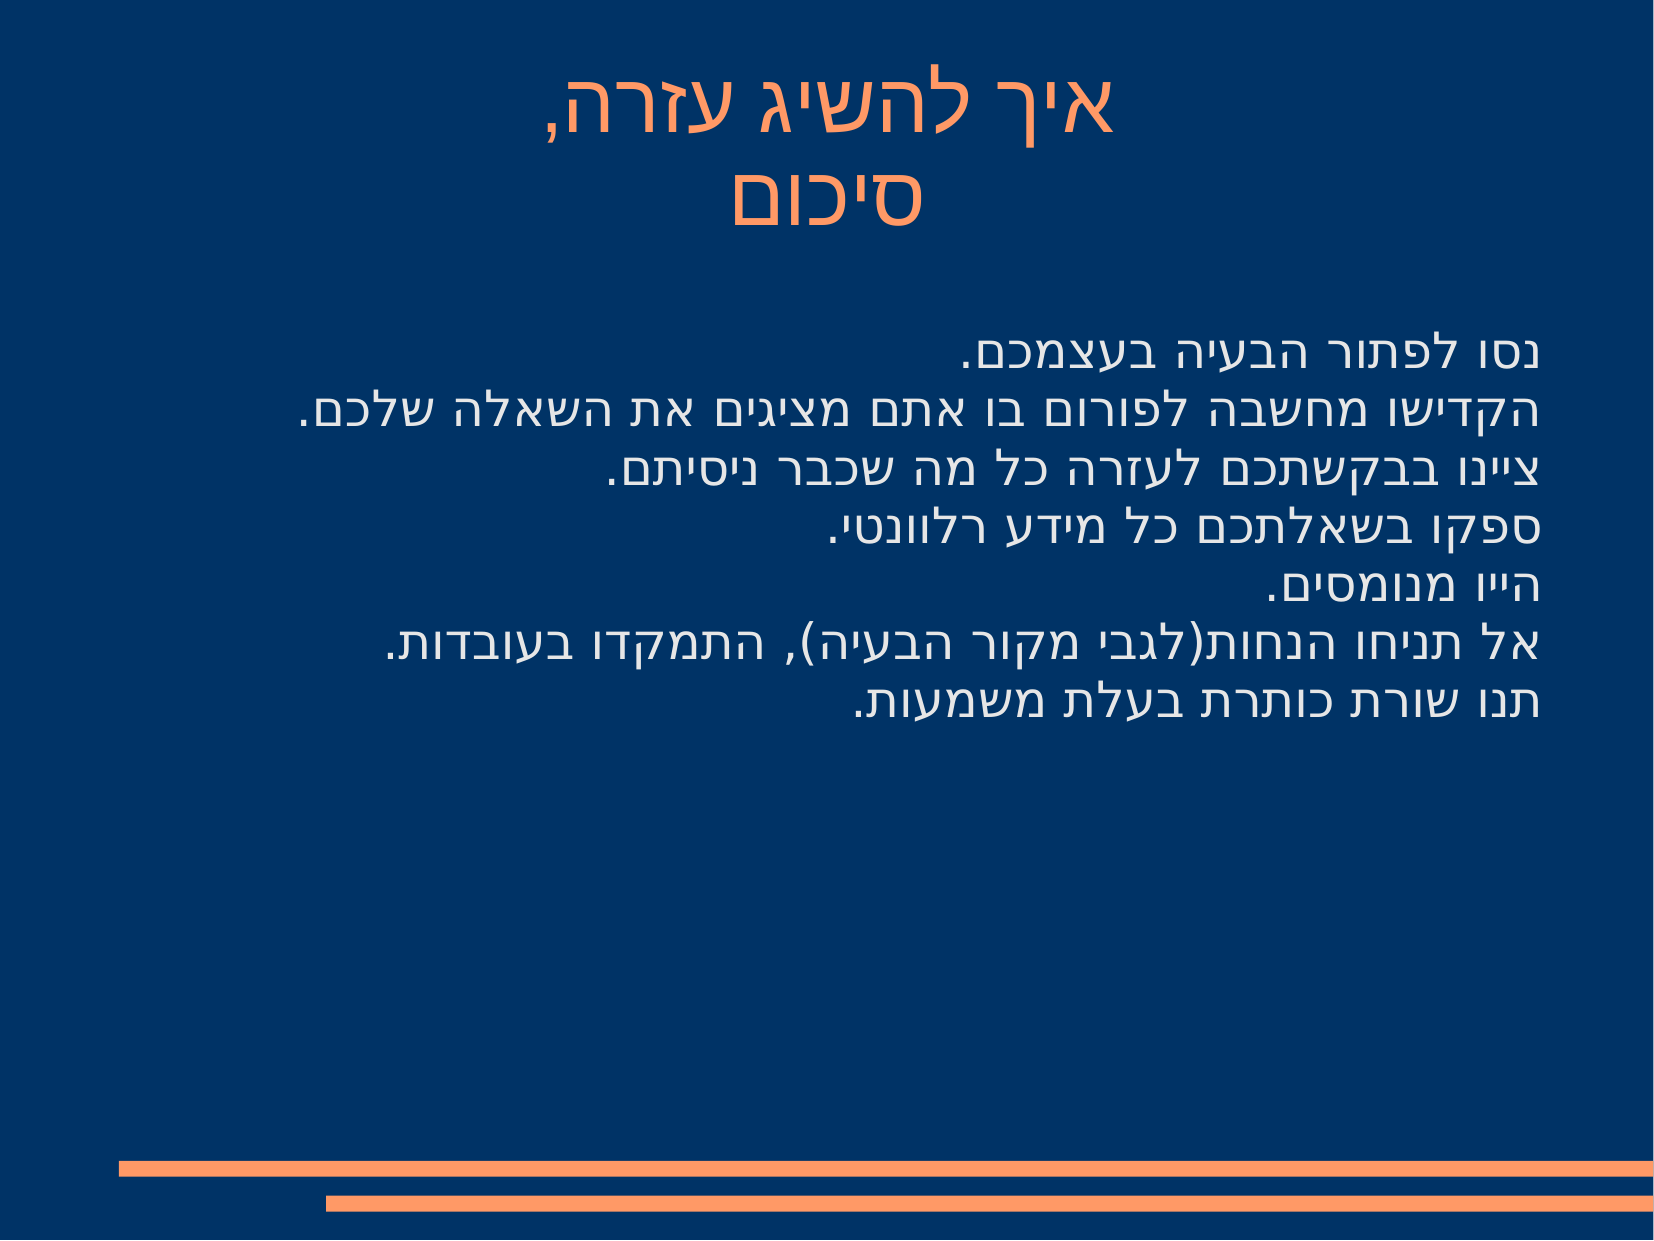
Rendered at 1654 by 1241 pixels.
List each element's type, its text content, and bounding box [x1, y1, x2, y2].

title איך להשיג עזרה, סיכום [121, 46, 1534, 254]
list נסו לפתור הבעיה בעצמכם. הקדישו מחשבה לפורום בו אתם מציגים את השאלה שלכם. ציינו בבקשתכם לעזרה כל מה שכבר ניסיתם. ספקו בשאלתכם כל מידע רלוונטי. הייו מנומסים. אל תניחו הנחות(לגבי מקור הבעיה), התמקדו בעובדות. תנו שורת כותרת בעלת משמעות. [121, 322, 1561, 1132]
